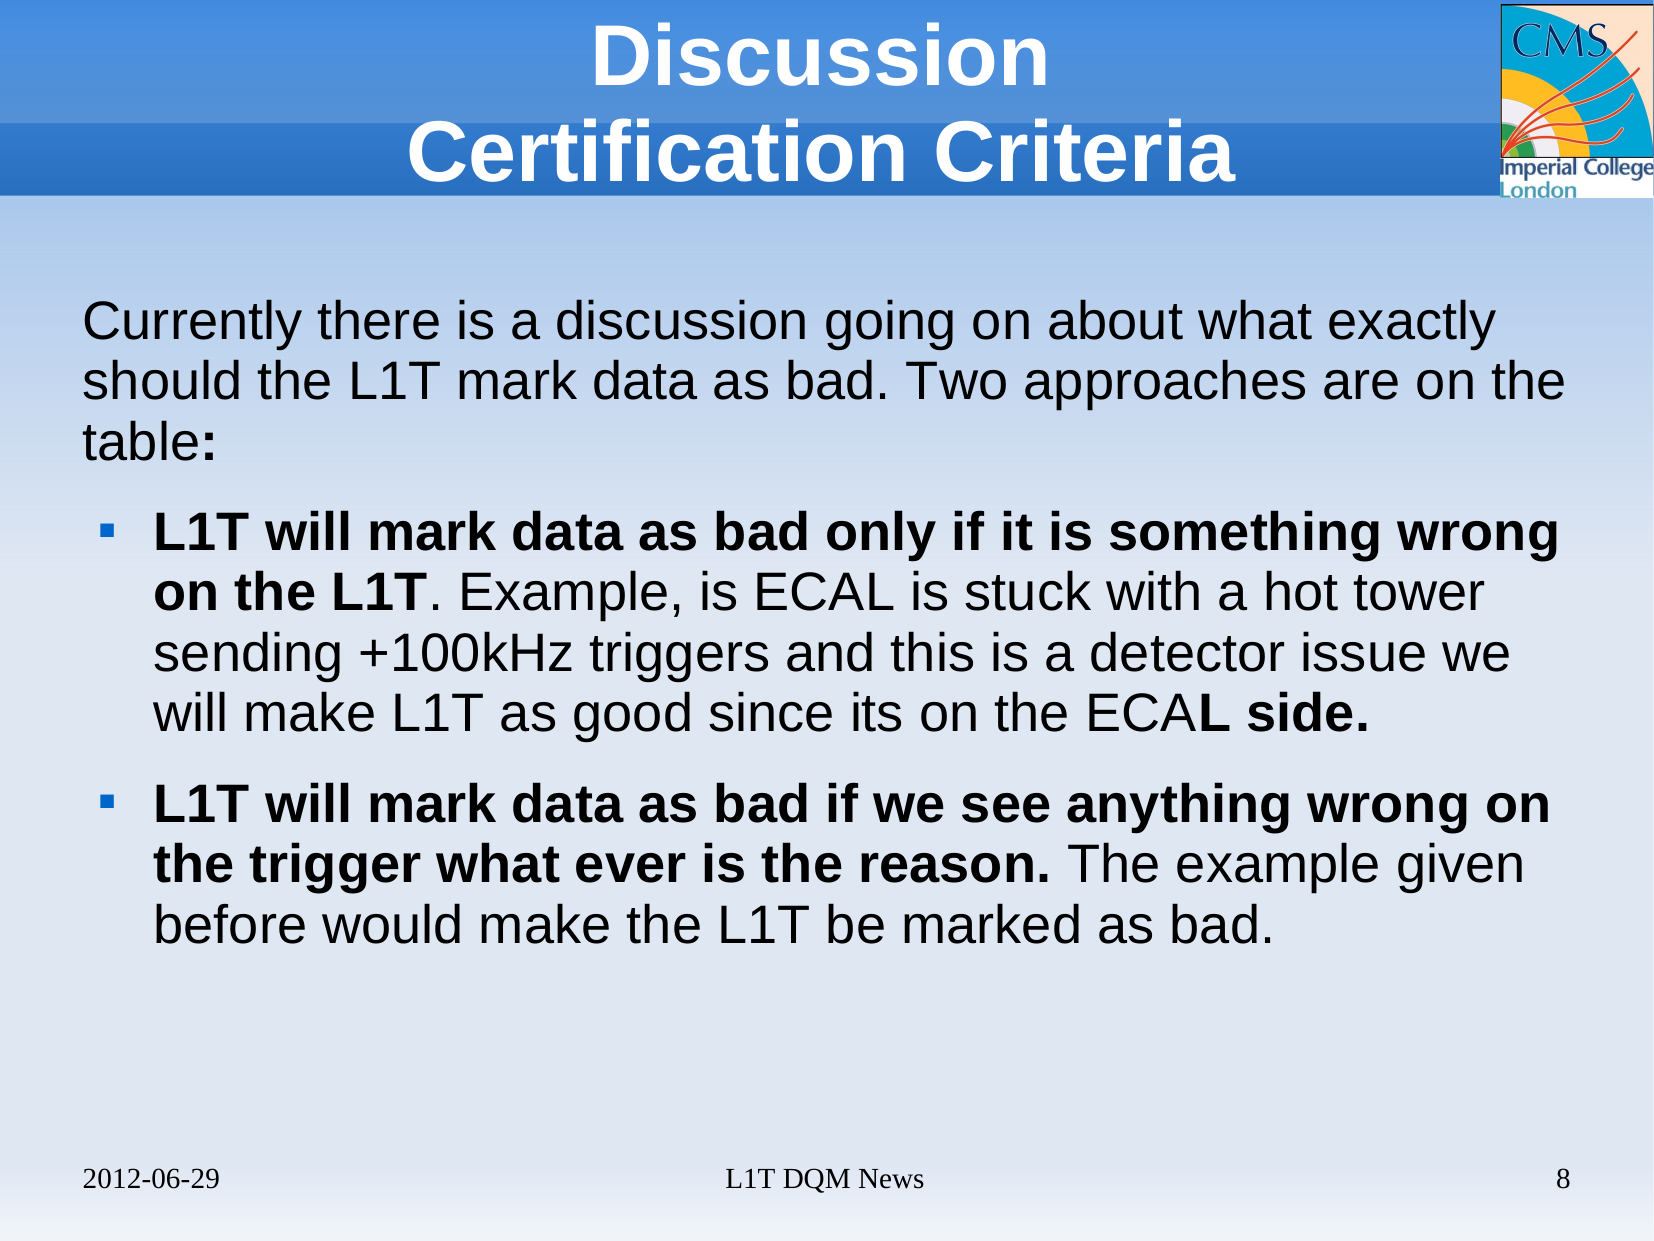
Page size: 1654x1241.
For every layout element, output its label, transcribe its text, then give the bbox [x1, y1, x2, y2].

picture [0, 0, 1654, 1241]
list Currently there is a discussion going on about what exactly should the L1T mark data as bad. Two approaches are on the table: L1T will mark data as bad only if it is something wrong on the L1T. Example, is ECAL is stuck with a hot tower sending +100kHz triggers and this is a detector issue we will make L1T as good since its on the ECAL side. L1T will mark data as bad if we see anything wrong on the trigger what ever is the reason. The example given before would make the L1T be marked as bad. [82, 290, 1571, 1109]
title Discussion Certification Criteria [76, 0, 1565, 208]
